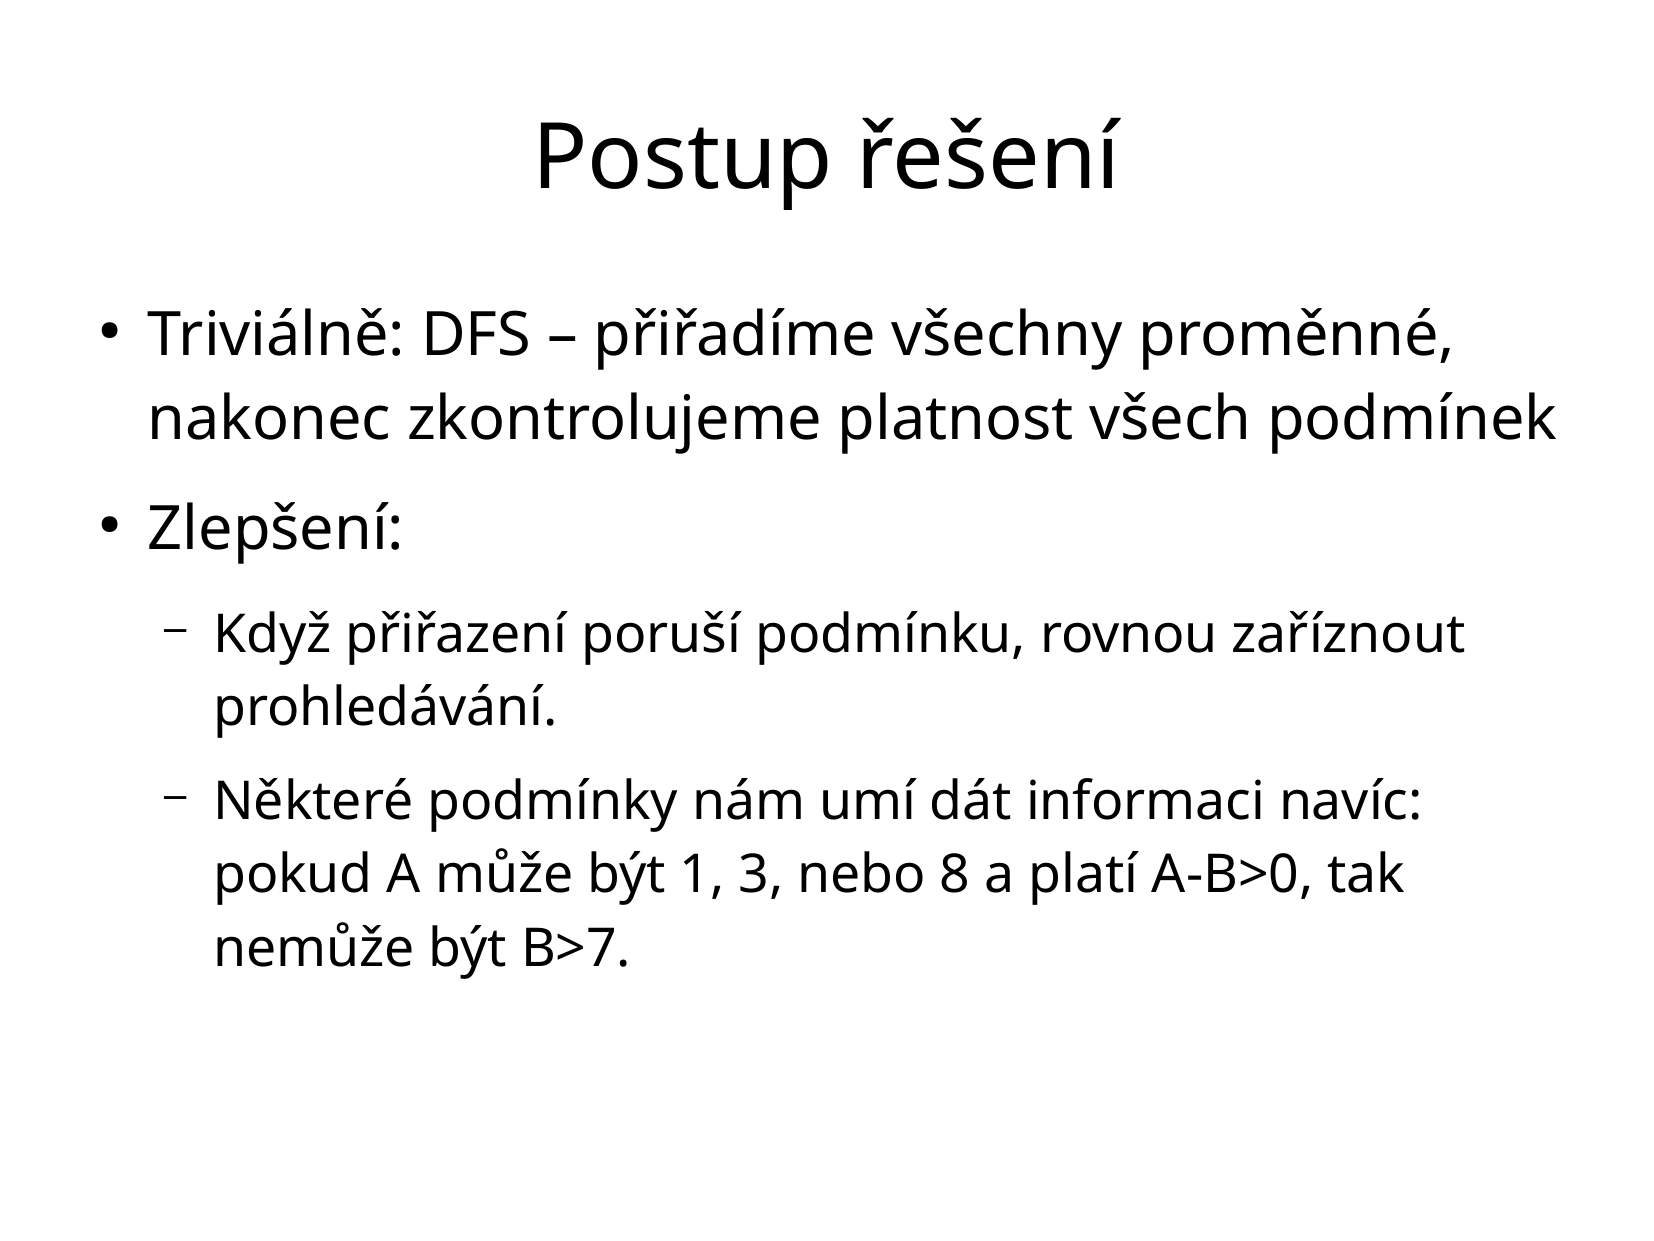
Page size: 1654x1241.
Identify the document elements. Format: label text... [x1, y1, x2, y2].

title Postup řešení [82, 49, 1571, 257]
list Triviálně: DFS – přiřadíme všechny proměnné, nakonec zkontrolujeme platnost všech podmínek Zlepšení: Když přiřazení poruší podmínku, rovnou zaříznout prohledávání. Některé podmínky nám umí dát informaci navíc: pokud A může být 1, 3, nebo 8 a platí A-B>0, tak nemůže být B>7. [82, 290, 1571, 1010]
